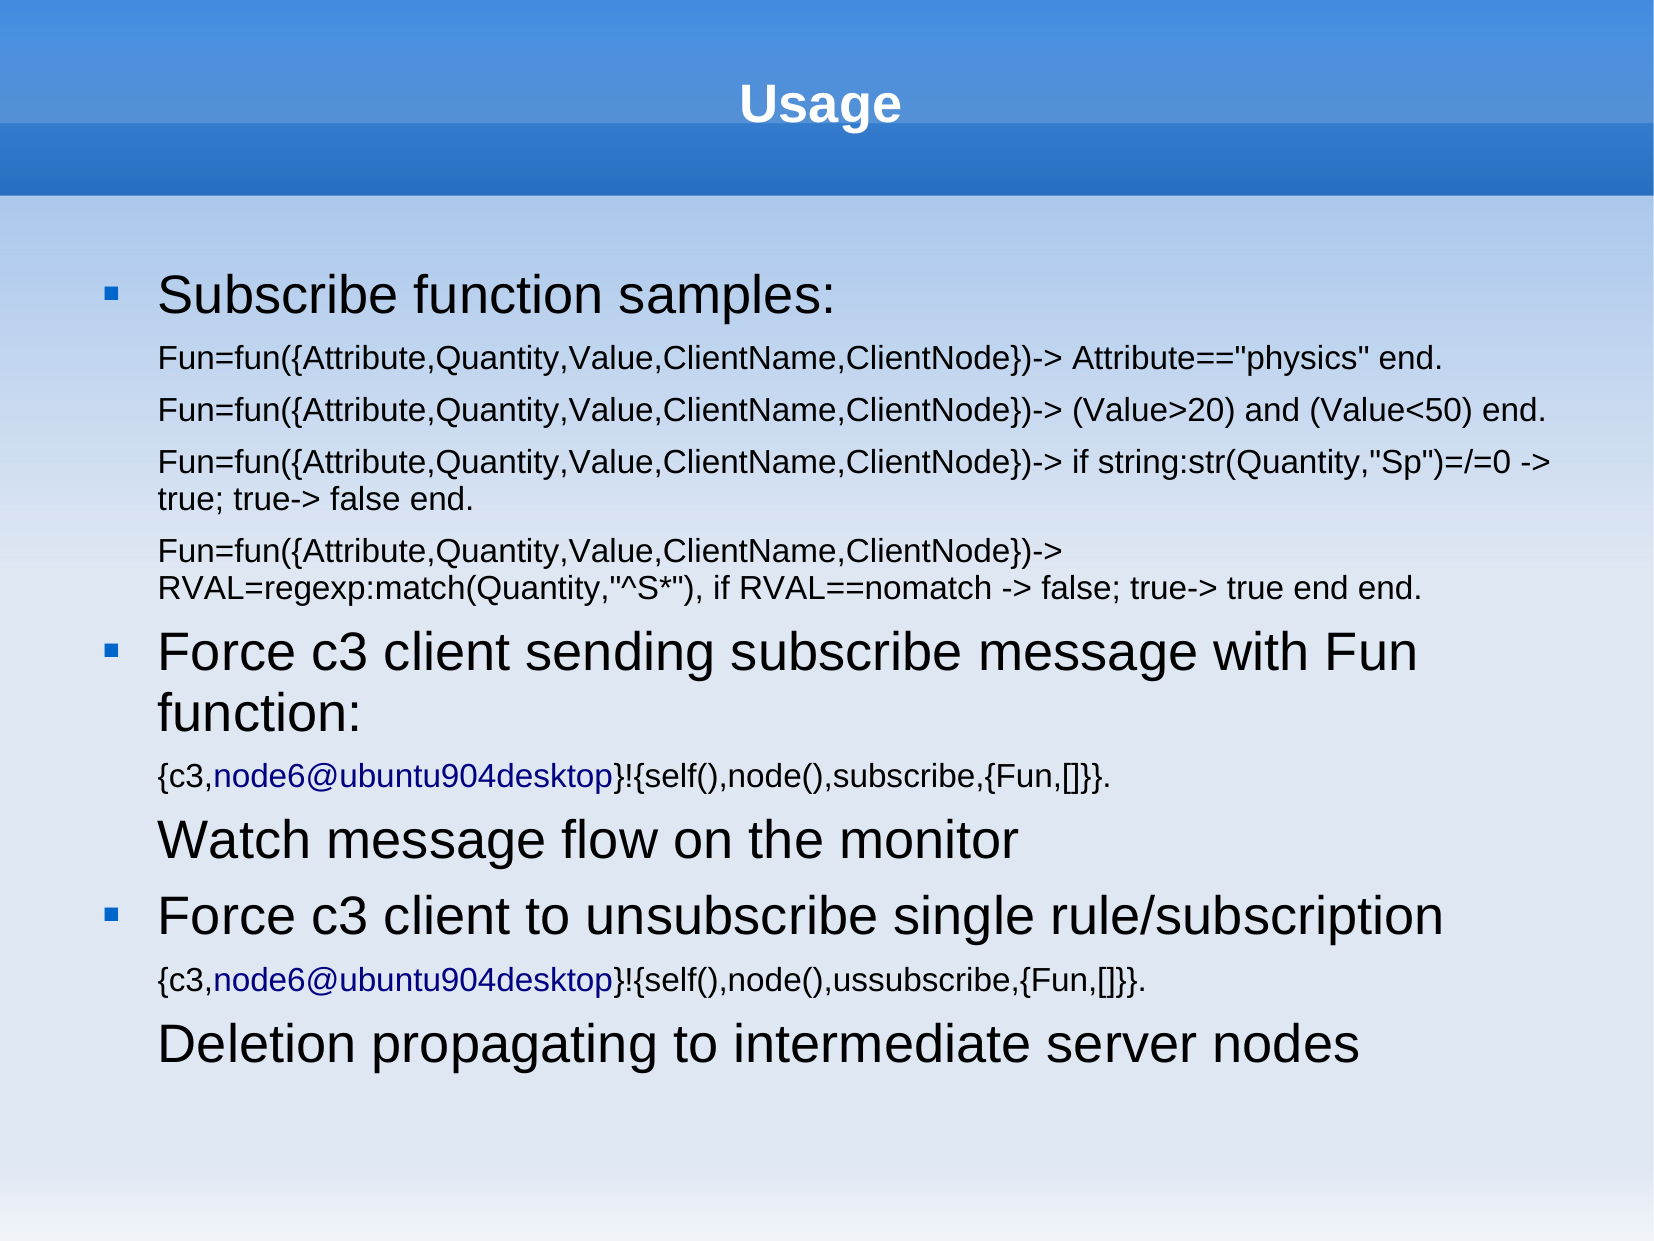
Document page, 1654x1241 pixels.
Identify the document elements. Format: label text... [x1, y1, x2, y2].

title Usage [76, 7, 1565, 200]
picture [0, 0, 1654, 1241]
list Subscribe function samples: Fun=fun({Attribute,Quantity,Value,ClientName,ClientNode})-> Attribute=="physics" end. Fun=fun({Attribute,Quantity,Value,ClientName,ClientNode})-> (Value>20) and (Value<50) end. Fun=fun({Attribute,Quantity,Value,ClientName,ClientNode})-> if string:str(Quantity,"Sp")=/=0 -> true; true-> false end. Fun=fun({Attribute,Quantity,Value,ClientName,ClientNode})-> RVAL=regexp:match(Quantity,"^S*"), if RVAL==nomatch -> false; true-> true end end. Force c3 client sending subscribe message with Fun function: {c3,node6@ubuntu904desktop}!{self(),node(),subscribe,{Fun,[]}}. Watch message flow on the monitor Force c3 client to unsubscribe single rule/subscription {c3,node6@ubuntu904desktop}!{self(),node(),ussubscribe,{Fun,[]}}. Deletion propagating to intermediate server nodes [86, 264, 1576, 1148]
